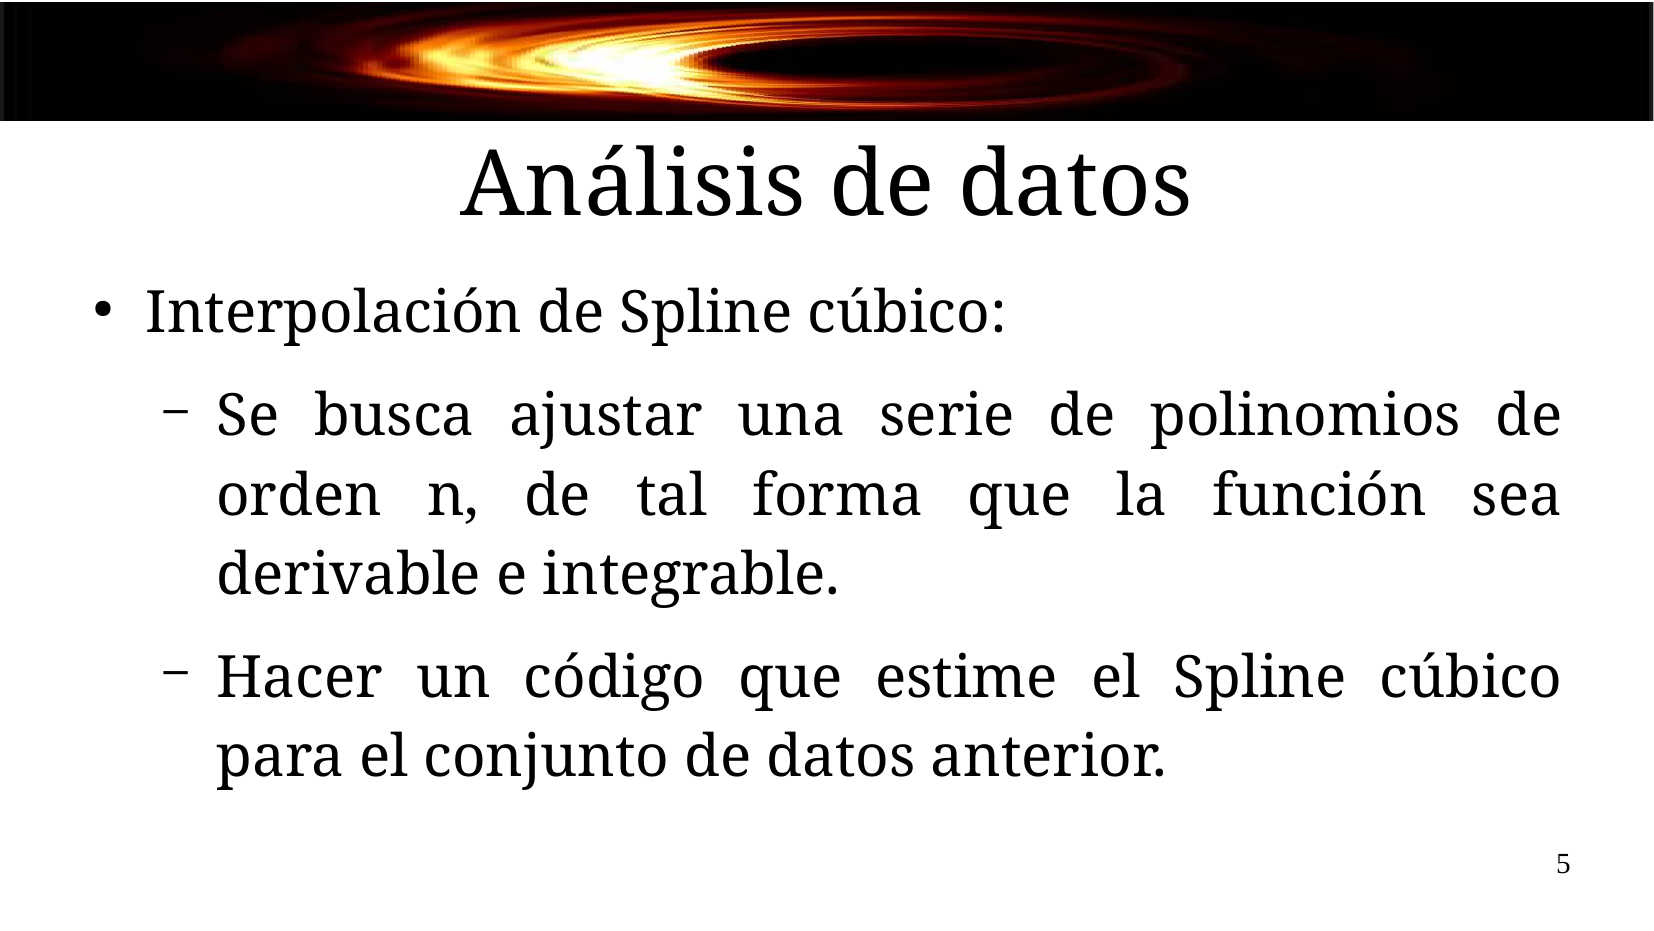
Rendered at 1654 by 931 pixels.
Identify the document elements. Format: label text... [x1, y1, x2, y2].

list Interpolación de Spline cúbico: Se busca ajustar una serie de polinomios de orden n, de tal forma que la función sea derivable e integrable. Hacer un código que estime el Spline cúbico para el conjunto de datos anterior. [75, 270, 1564, 811]
picture [0, 2, 1654, 121]
title Análisis de datos [82, 121, 1571, 258]
